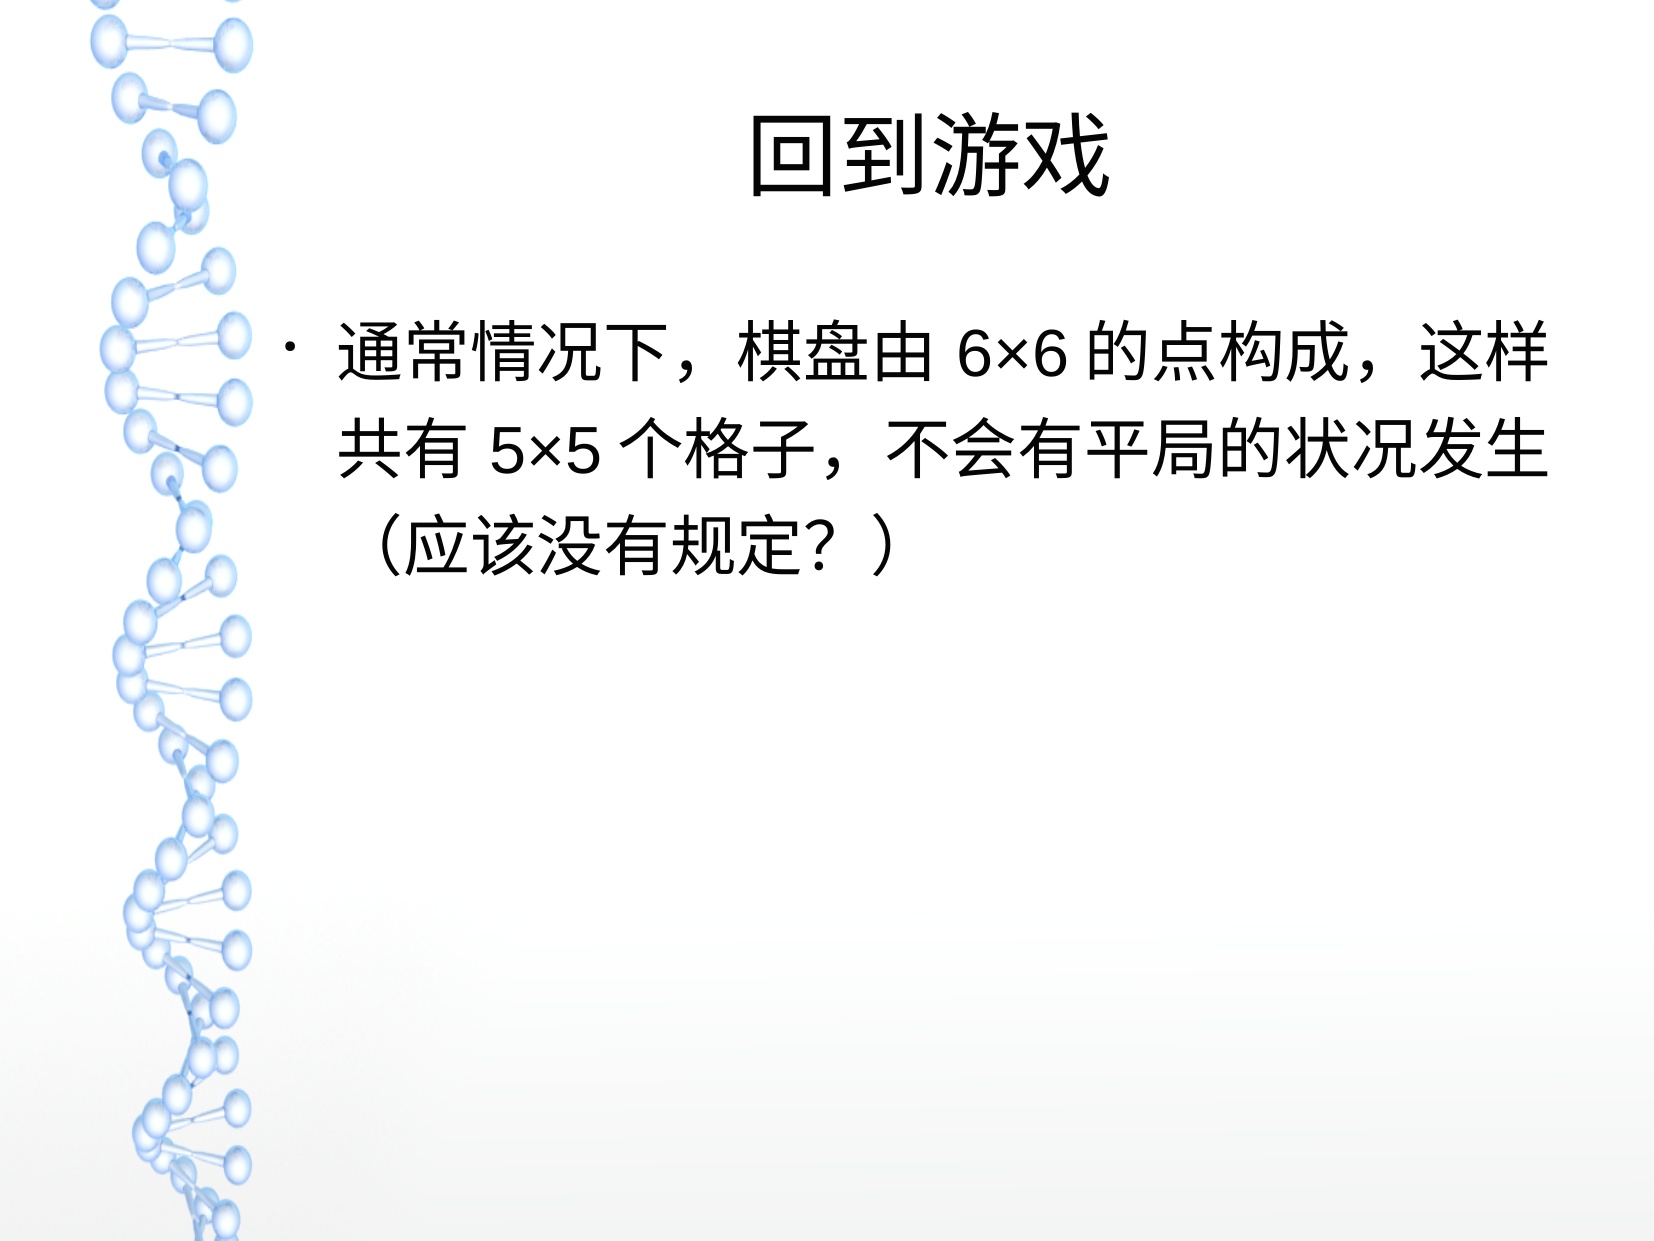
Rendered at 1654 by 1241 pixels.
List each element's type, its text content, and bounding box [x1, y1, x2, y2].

title 回到游戏 [265, 47, 1595, 252]
list 通常情况下，棋盘由6×6的点构成，这样共有5×5个格子，不会有平局的状况发生（应该没有规定？） [265, 299, 1595, 1019]
picture [0, 0, 1654, 1241]
